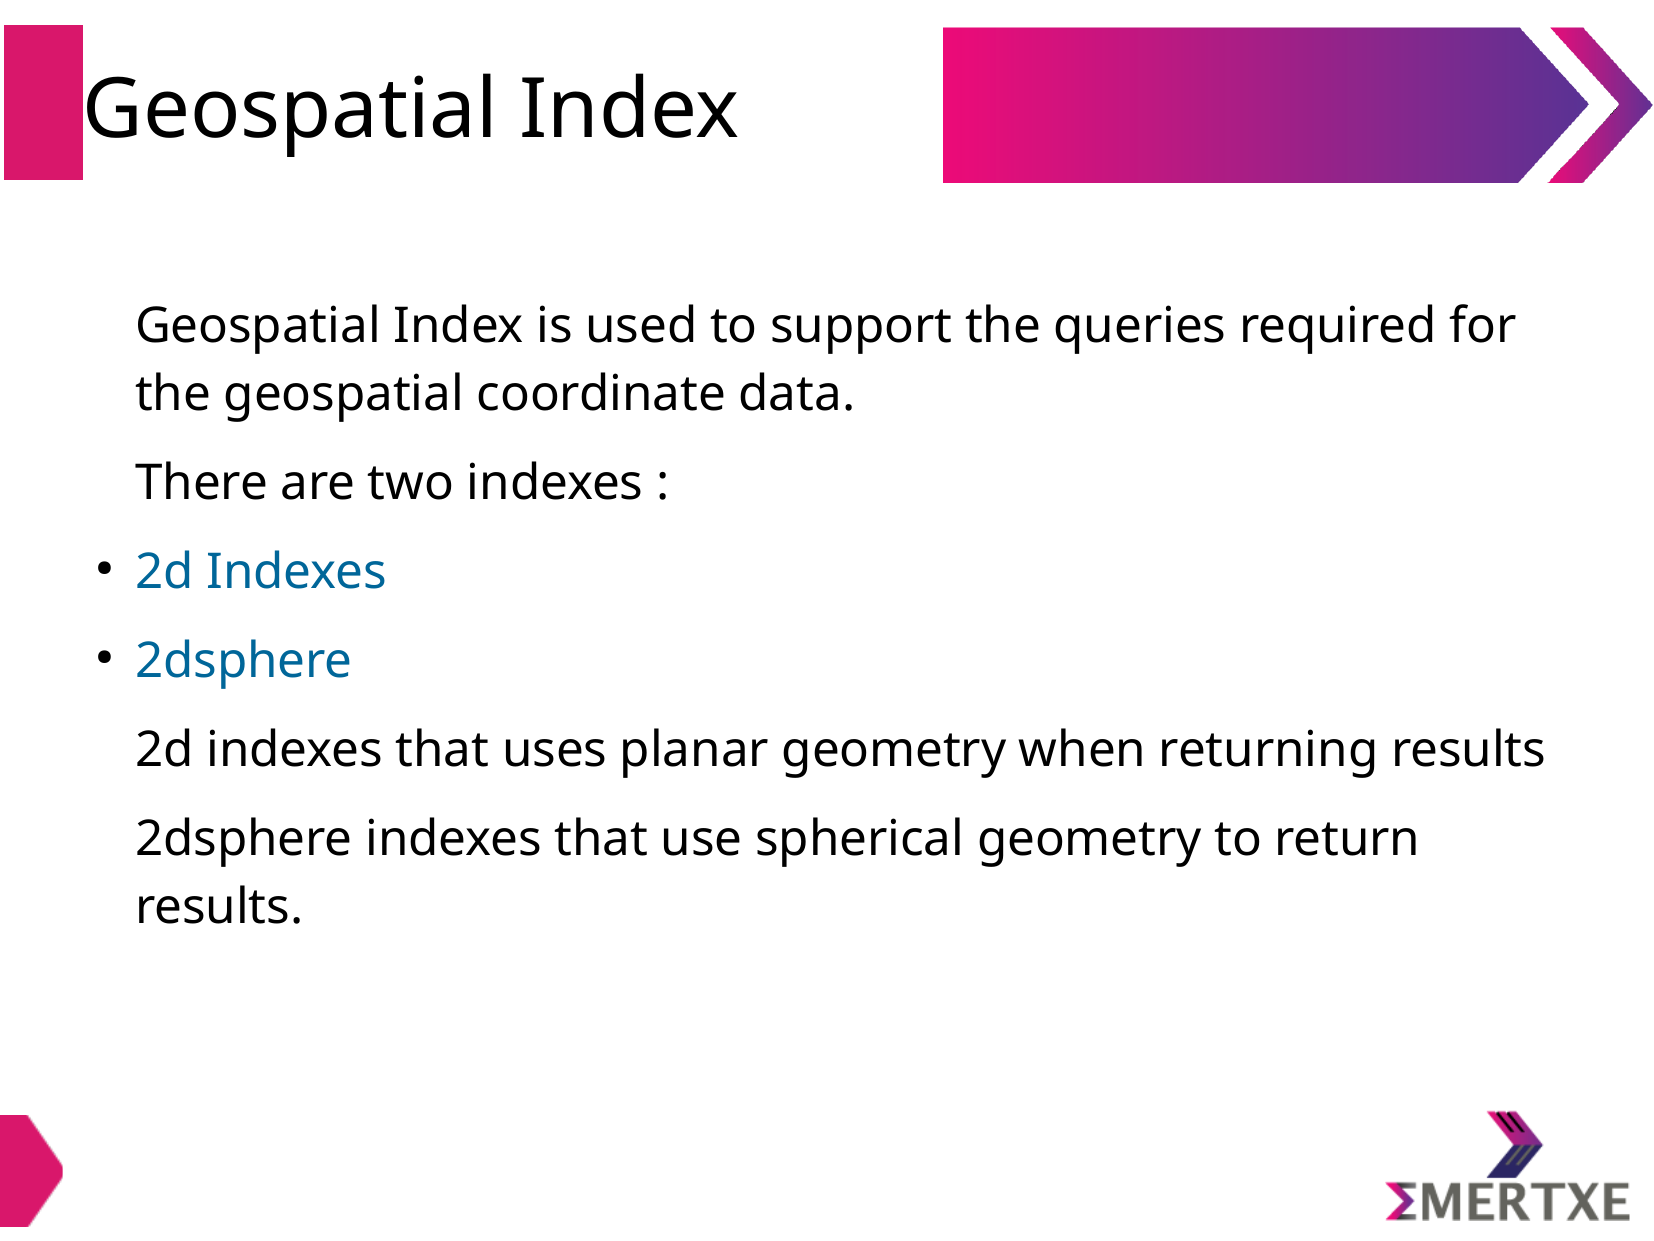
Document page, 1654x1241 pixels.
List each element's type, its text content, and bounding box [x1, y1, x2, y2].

picture [1385, 1107, 1631, 1221]
list Geospatial Index is used to support the queries required for the geospatial coordinate data. There are two indexes : 2d Indexes 2dsphere 2d indexes that uses planar geometry when returning results 2dsphere indexes that use spherical geometry to return results. [82, 290, 1571, 1010]
title Geospatial Index [82, 2, 1571, 210]
picture [1571, 27, 1653, 183]
